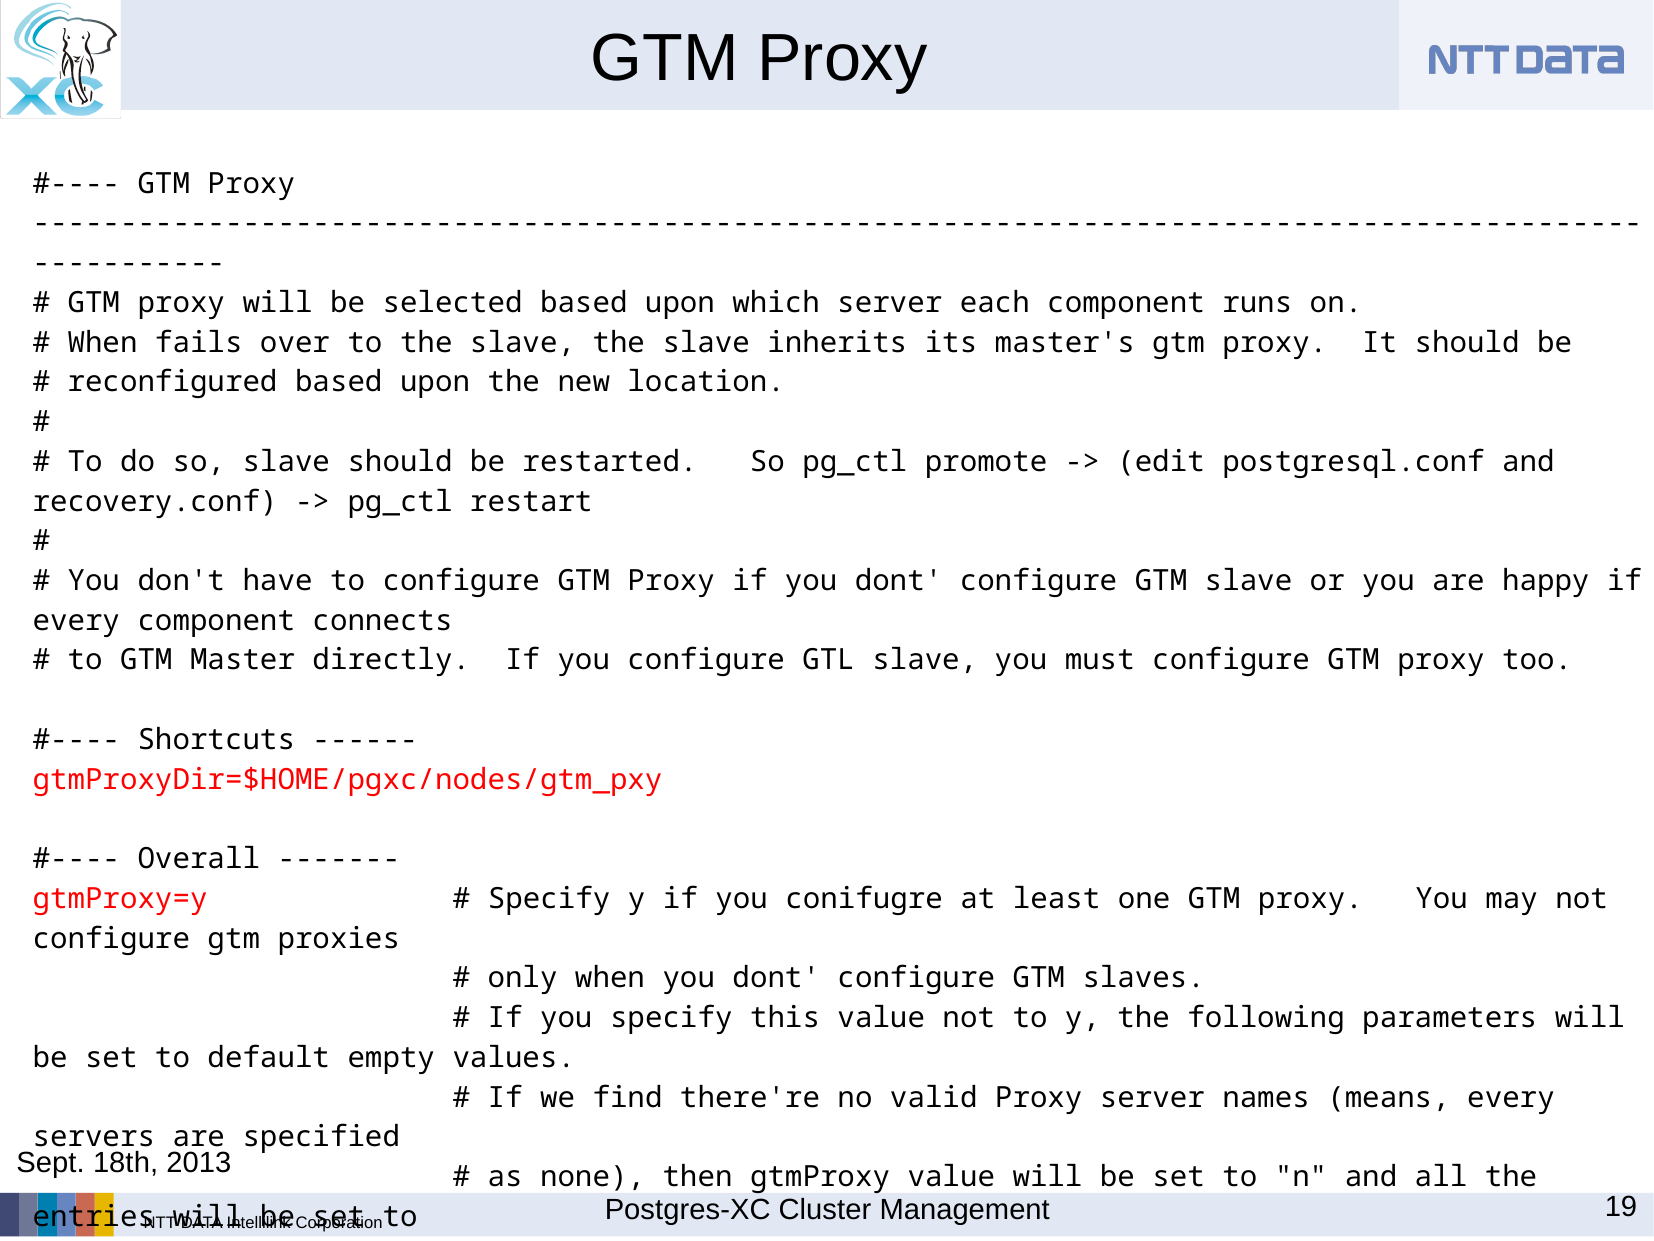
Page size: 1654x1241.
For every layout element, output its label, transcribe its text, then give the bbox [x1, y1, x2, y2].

picture [1429, 45, 1624, 74]
text_box #---- GTM Proxy ------------------------------------------------------------------------------------------------------- # GTM proxy will be selected based upon which server each component runs on. # When fails over to the slave, the slave inherits its master's gtm proxy. It should be # reconfigured based upon the new location. # # To do so, slave should be restarted. So pg_ctl promote -> (edit postgresql.conf and recovery.conf) -> pg_ctl restart # # You don't have to configure GTM Proxy if you dont' configure GTM slave or you are happy if every component connects # to GTM Master directly. If you configure GTL slave, you must configure GTM proxy too. #---- Shortcuts ------ gtmProxyDir=$HOME/pgxc/nodes/gtm_pxy #---- Overall ------- gtmProxy=y # Specify y if you conifugre at least one GTM proxy. You may not configure gtm proxies # only when you dont' configure GTM slaves. # If you specify this value not to y, the following parameters will be set to default empty values. # If we find there're no valid Proxy server names (means, every servers are specified # as none), then gtmProxy value will be set to "n" and all the entries will be set to # empty values. gtmProxyNames=(gtm_pxy1 gtm_pxy2 gtm_pxy3 gtm_pxy4) # No used if it is not configured gtmProxyServers=(node06 node07 node08 node09) # Specify none if you dont' configure it. gtmProxyPorts=(20001 20001 20001 20001) # Not used if it is not configured. gtmProxyDirs=($gtmProxyDir $gtmProxyDir $gtmProxyDir $gtmProxyDir) # Not used if it is not configured. #---- Configuration ---- gtmPxyExtraConfig=none # Extra configuration parameter for gtm_proxy gtmPxySpecificExtraConfig=(none none none none) [17, 154, 1654, 1130]
title GTM Proxy [120, 3, 1399, 110]
picture [0, 0, 121, 119]
